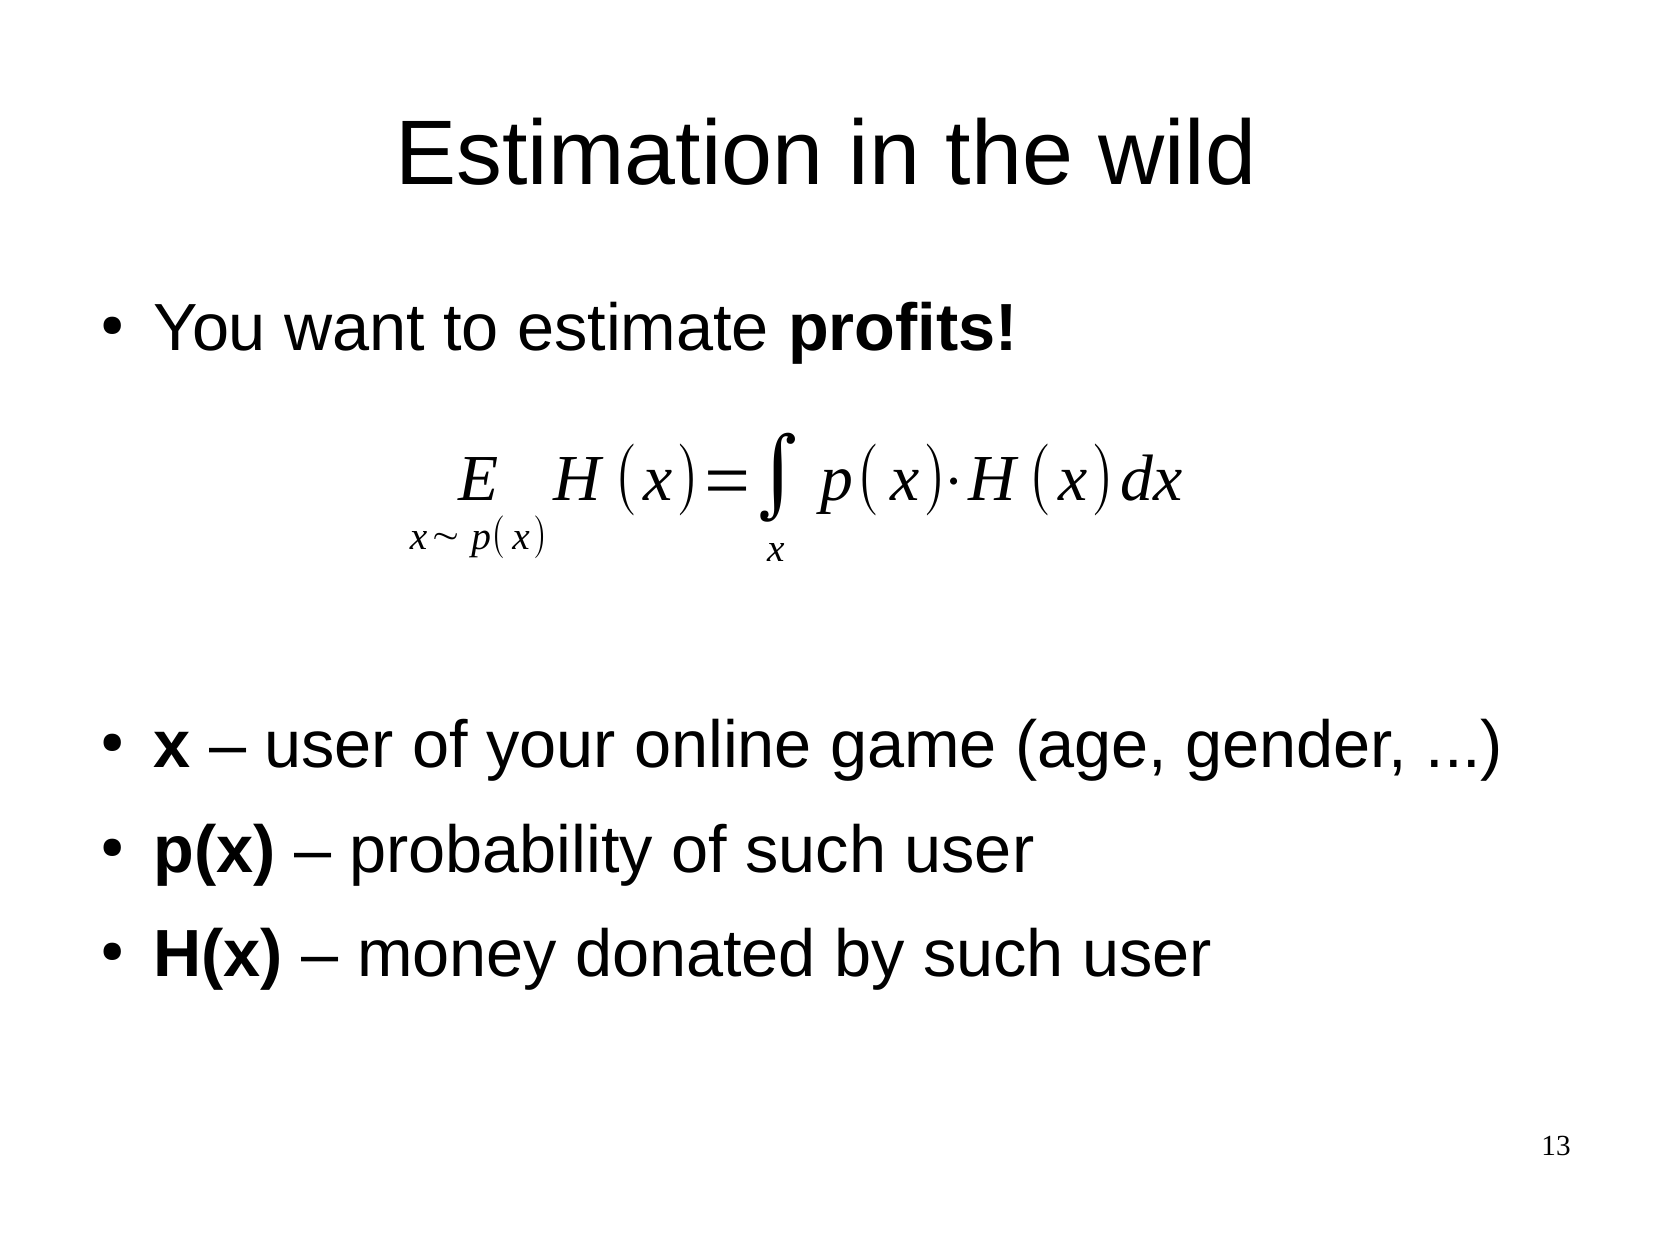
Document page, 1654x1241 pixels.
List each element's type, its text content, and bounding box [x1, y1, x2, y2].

chart [393, 426, 1203, 570]
list You want to estimate profits! x – user of your online game (age, gender, ...) p(x) – probability of such user H(x) – money donated by such user [82, 290, 1571, 1156]
title Estimation in the wild [82, 49, 1571, 257]
